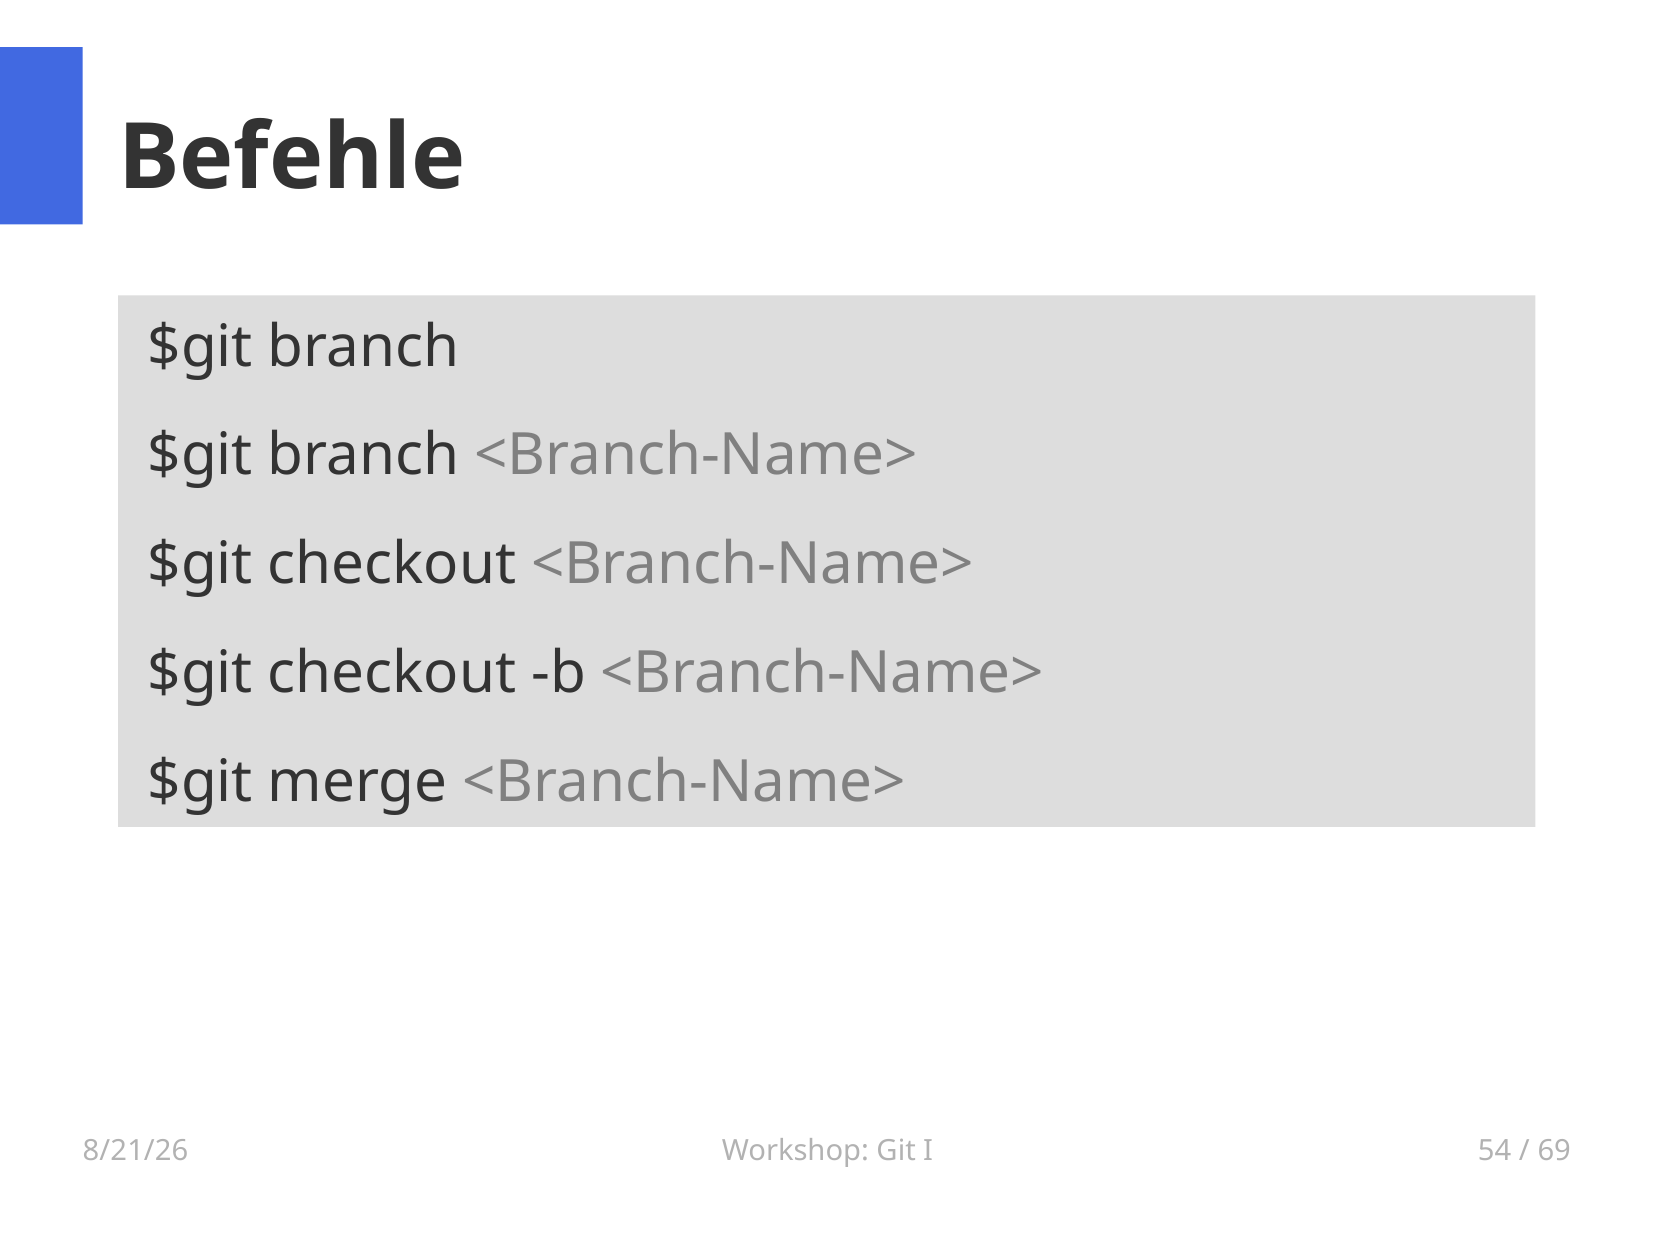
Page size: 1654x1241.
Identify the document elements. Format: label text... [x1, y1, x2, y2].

list $git branch $git branch <Branch-Name> $git checkout <Branch-Name> $git checkout -b <Branch-Name> $git merge <Branch-Name> [118, 295, 1536, 827]
title Befehle [118, 49, 1571, 257]
